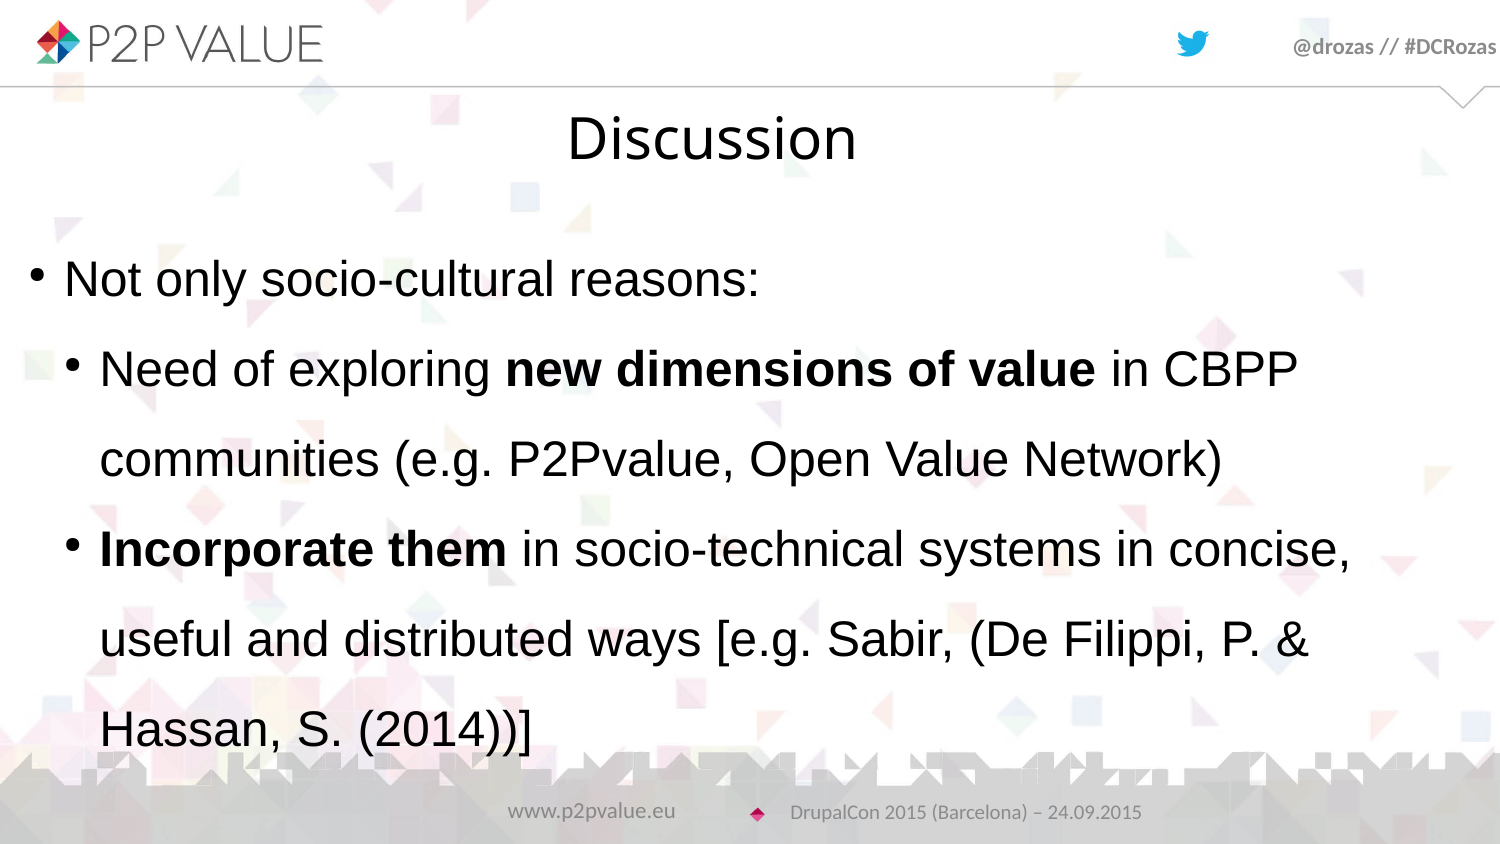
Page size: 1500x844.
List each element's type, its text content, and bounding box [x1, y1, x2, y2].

picture [0, 0, 1500, 844]
text_box www.p2pvalue.eu [501, 789, 720, 829]
text_box DrupalCon 2015 (Barcelona) – 24.09.2015 [777, 788, 1470, 834]
subtitle Not only socio-cultural reasons: Need of exploring new dimensions of value in CBPP communities (e.g. P2Pvalue, Open Value Network) Incorporate them in socio-technical systems in concise, useful and distributed ways [e.g. Sabir, (De Filippi, P. & Hassan, S. (2014))] [15, 210, 1496, 766]
text_box @drozas // #DCRozas [1170, 15, 1500, 76]
title Discussion [60, 92, 1366, 181]
